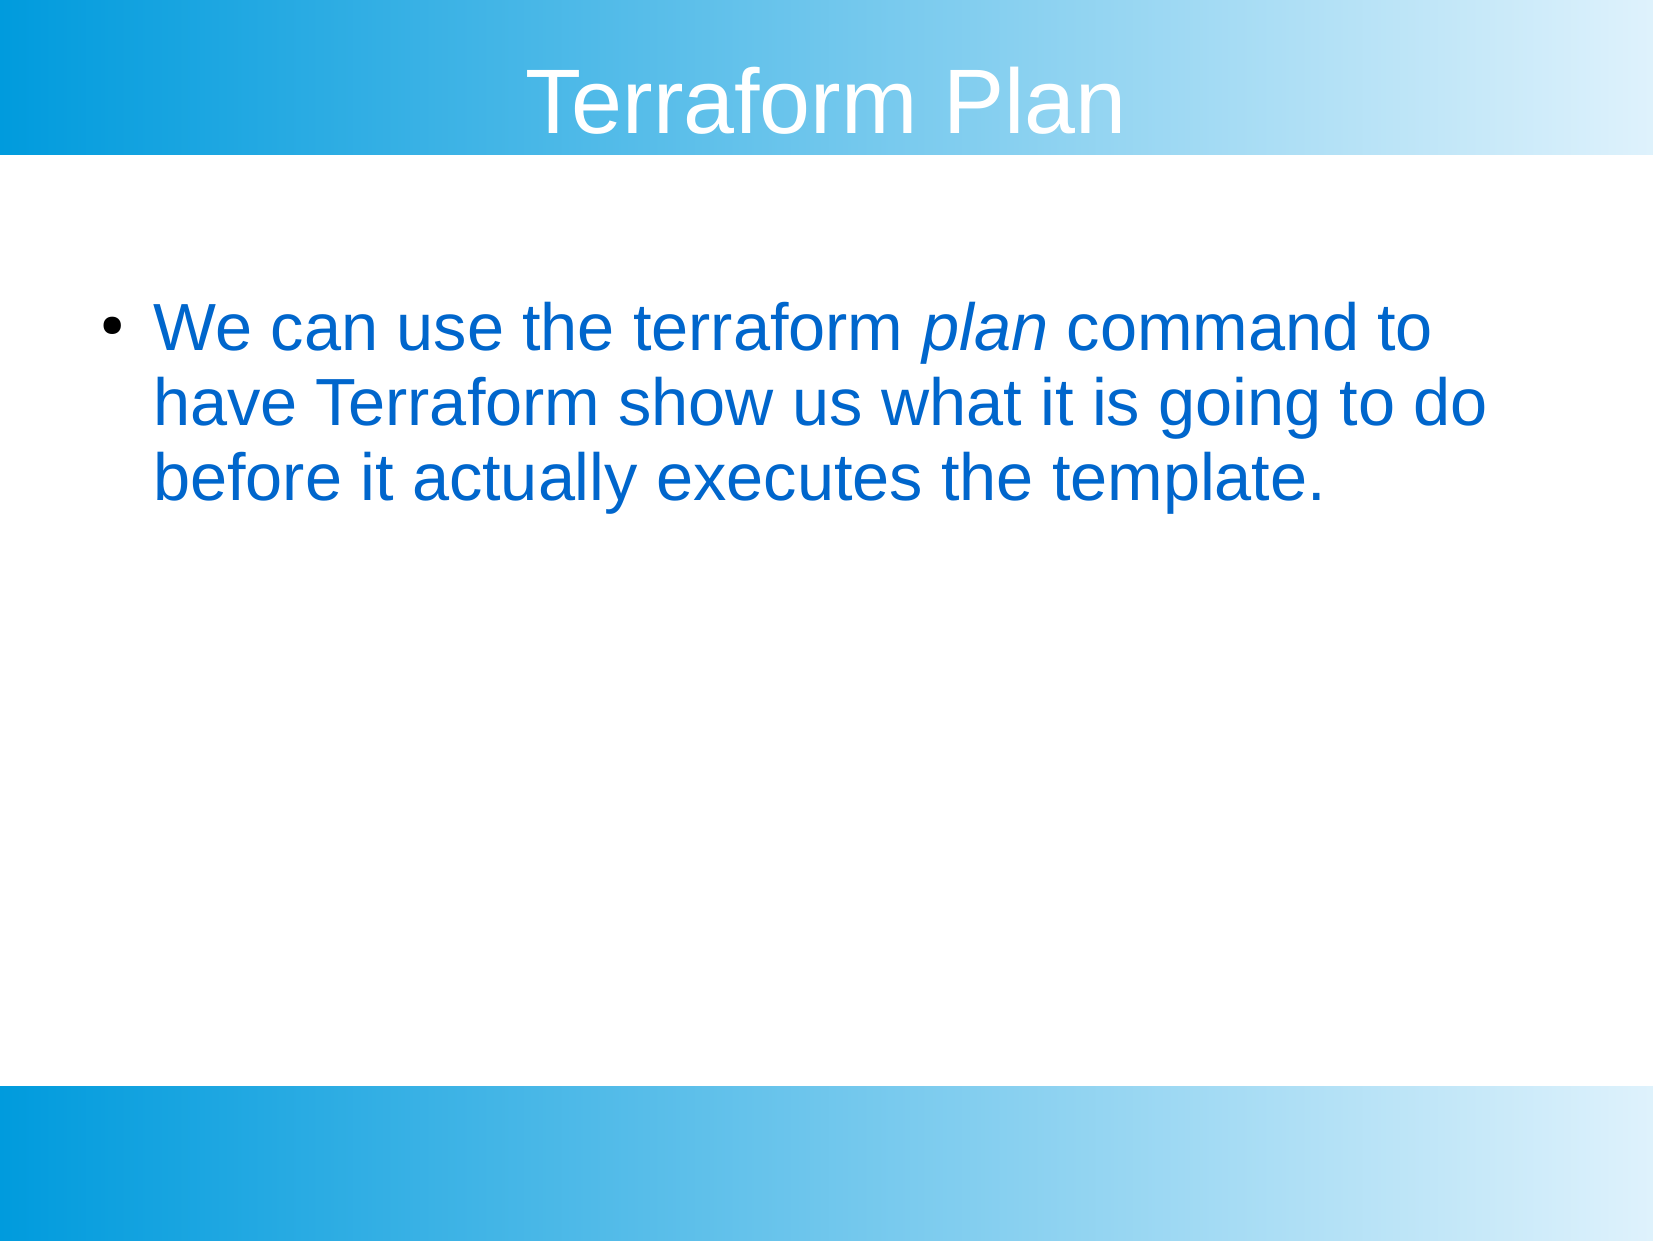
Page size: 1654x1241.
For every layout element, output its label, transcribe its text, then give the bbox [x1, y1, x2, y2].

list We can use the terraform plan command to have Terraform show us what it is going to do before it actually executes the template. [82, 290, 1571, 1010]
title Terraform Plan [82, 49, 1571, 155]
